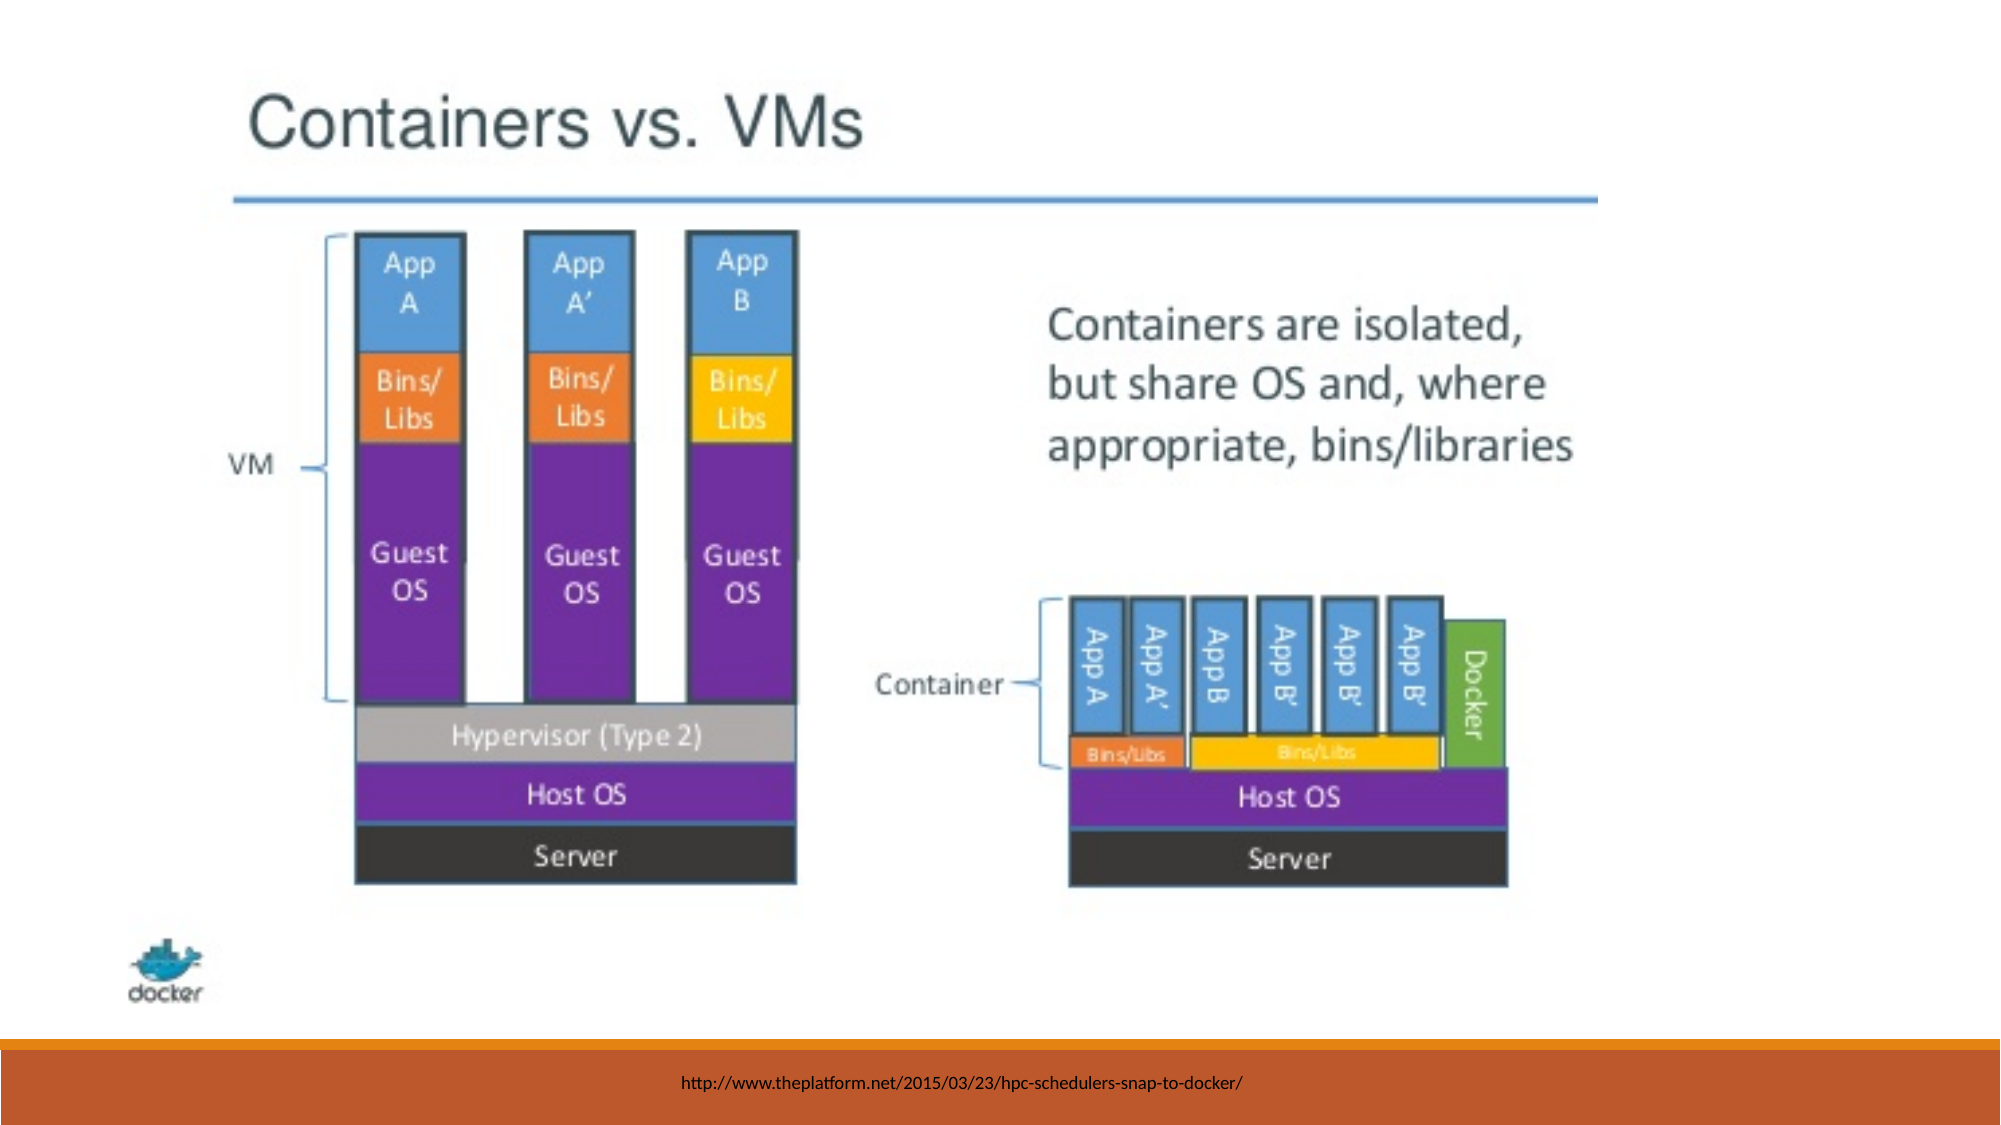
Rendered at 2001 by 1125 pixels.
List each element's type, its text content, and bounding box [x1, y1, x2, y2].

picture [127, 67, 1598, 1012]
text_box http://www.theplatform.net/2015/03/23/hpc-schedulers-snap-to-docker/ [666, 1063, 1258, 1102]
